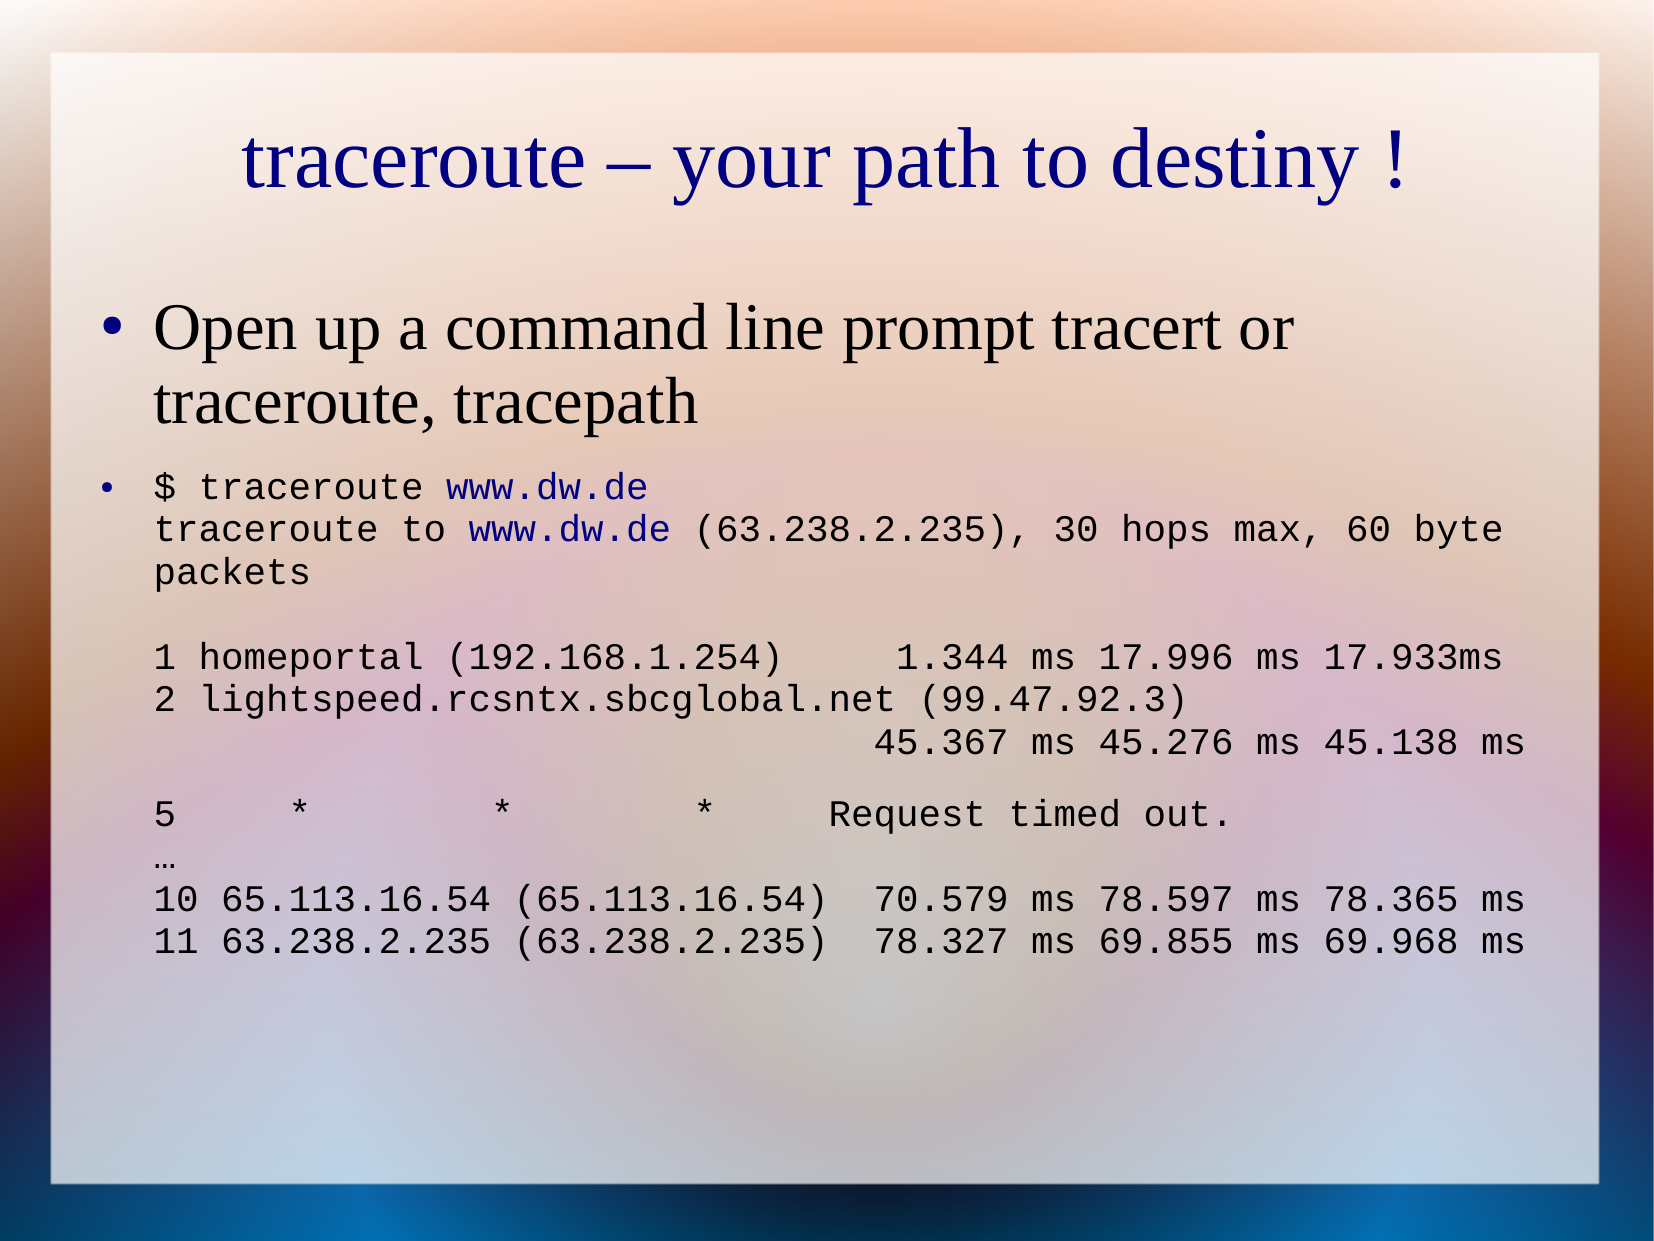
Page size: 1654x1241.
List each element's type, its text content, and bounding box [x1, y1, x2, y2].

picture [0, 0, 1654, 1241]
title traceroute – your path to destiny ! [82, 55, 1571, 263]
list Open up a command line prompt tracert or traceroute, tracepath $ traceroute www.dw.de traceroute to www.dw.de (63.238.2.235), 30 hops max, 60 byte packets 1 homeportal (192.168.1.254) 1.344 ms 17.996 ms 17.933ms 2 lightspeed.rcsntx.sbcglobal.net (99.47.92.3) 45.367 ms 45.276 ms 45.138 ms 5 * * * Request timed out. … 10 65.113.16.54 (65.113.16.54) 70.579 ms 78.597 ms 78.365 ms 11 63.238.2.235 (63.238.2.235) 78.327 ms 69.855 ms 69.968 ms [82, 290, 1571, 1034]
